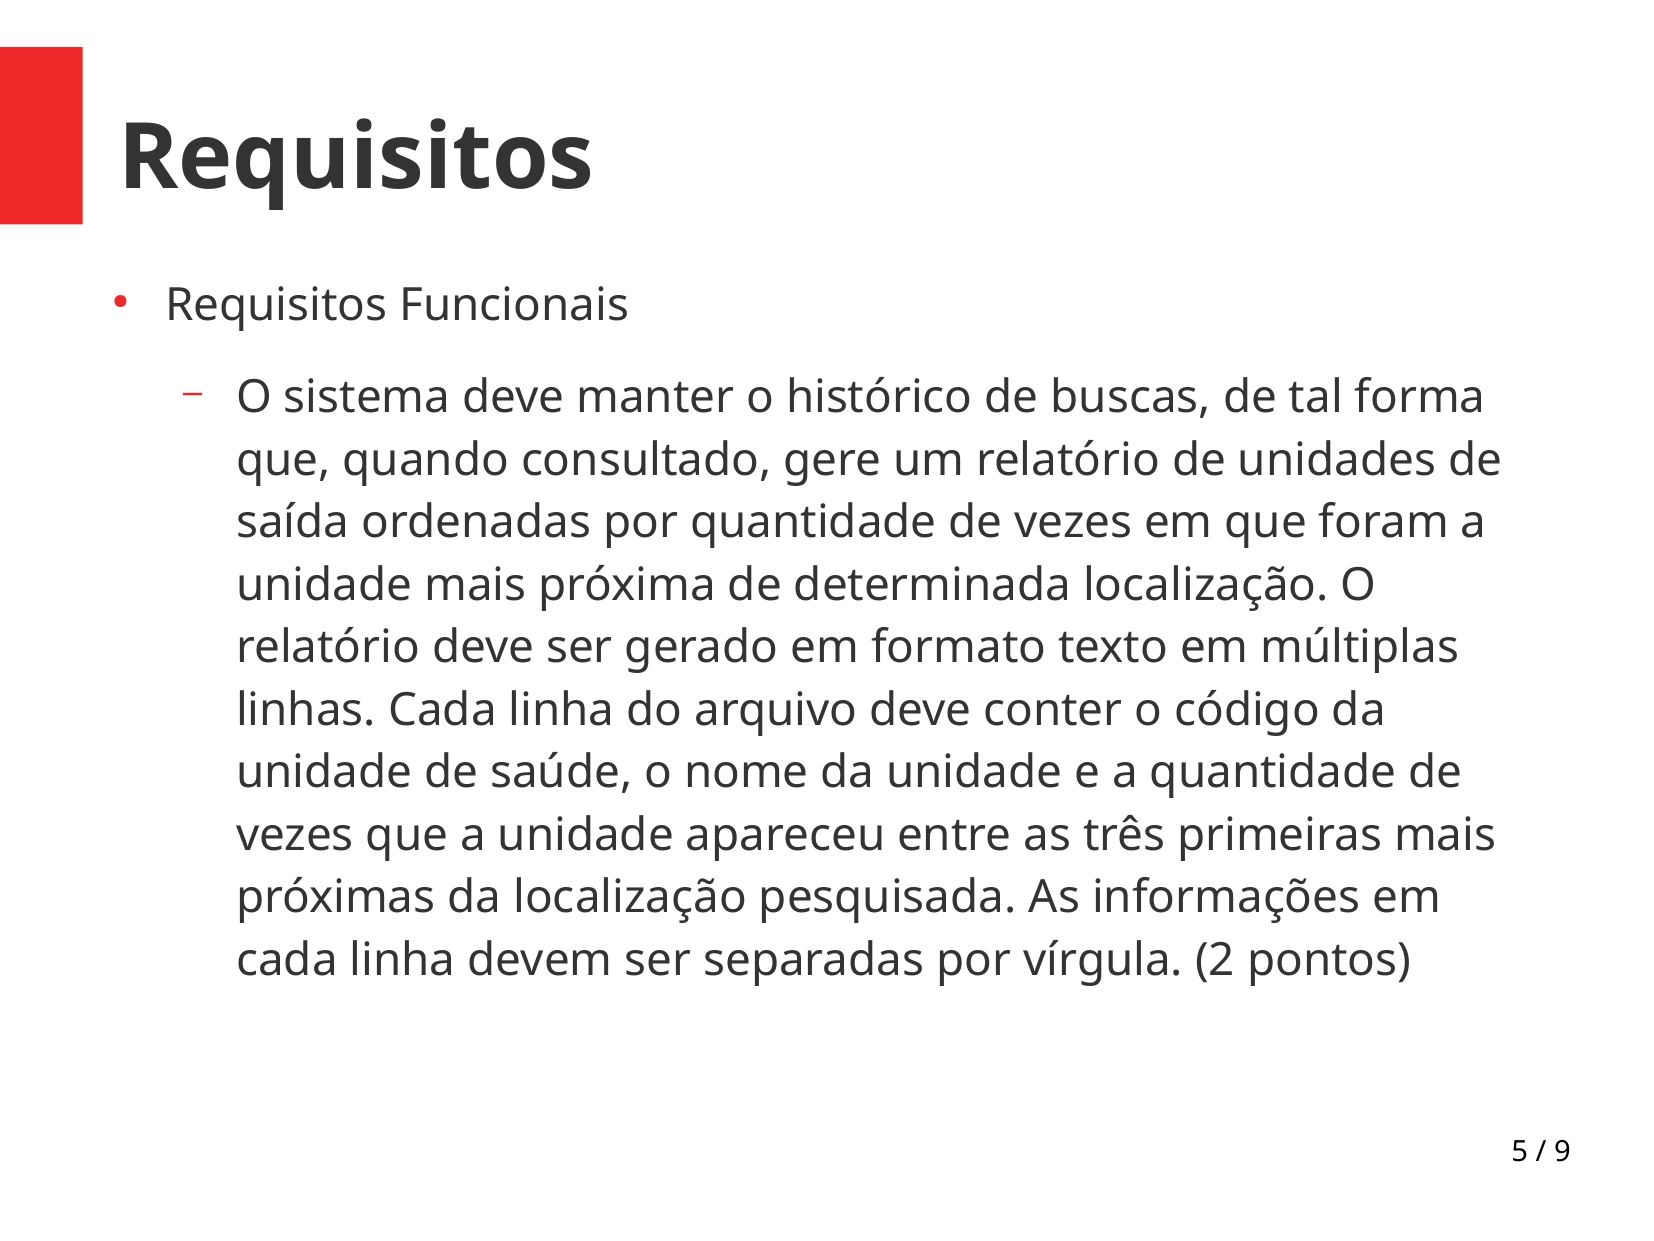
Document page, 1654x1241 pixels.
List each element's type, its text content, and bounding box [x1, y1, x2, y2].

list Requisitos Funcionais O sistema deve manter o histórico de buscas, de tal forma que, quando consultado, gere um relatório de unidades de saída ordenadas por quantidade de vezes em que foram a unidade mais próxima de determinada localização. O relatório deve ser gerado em formato texto em múltiplas linhas. Cada linha do arquivo deve conter o código da unidade de saúde, o nome da unidade e a quantidade de vezes que a unidade apareceu entre as três primeiras mais próximas da localização pesquisada. As informações em cada linha devem ser separadas por vírgula. (2 pontos) [94, 271, 1536, 1111]
title Requisitos [118, 49, 1571, 257]
